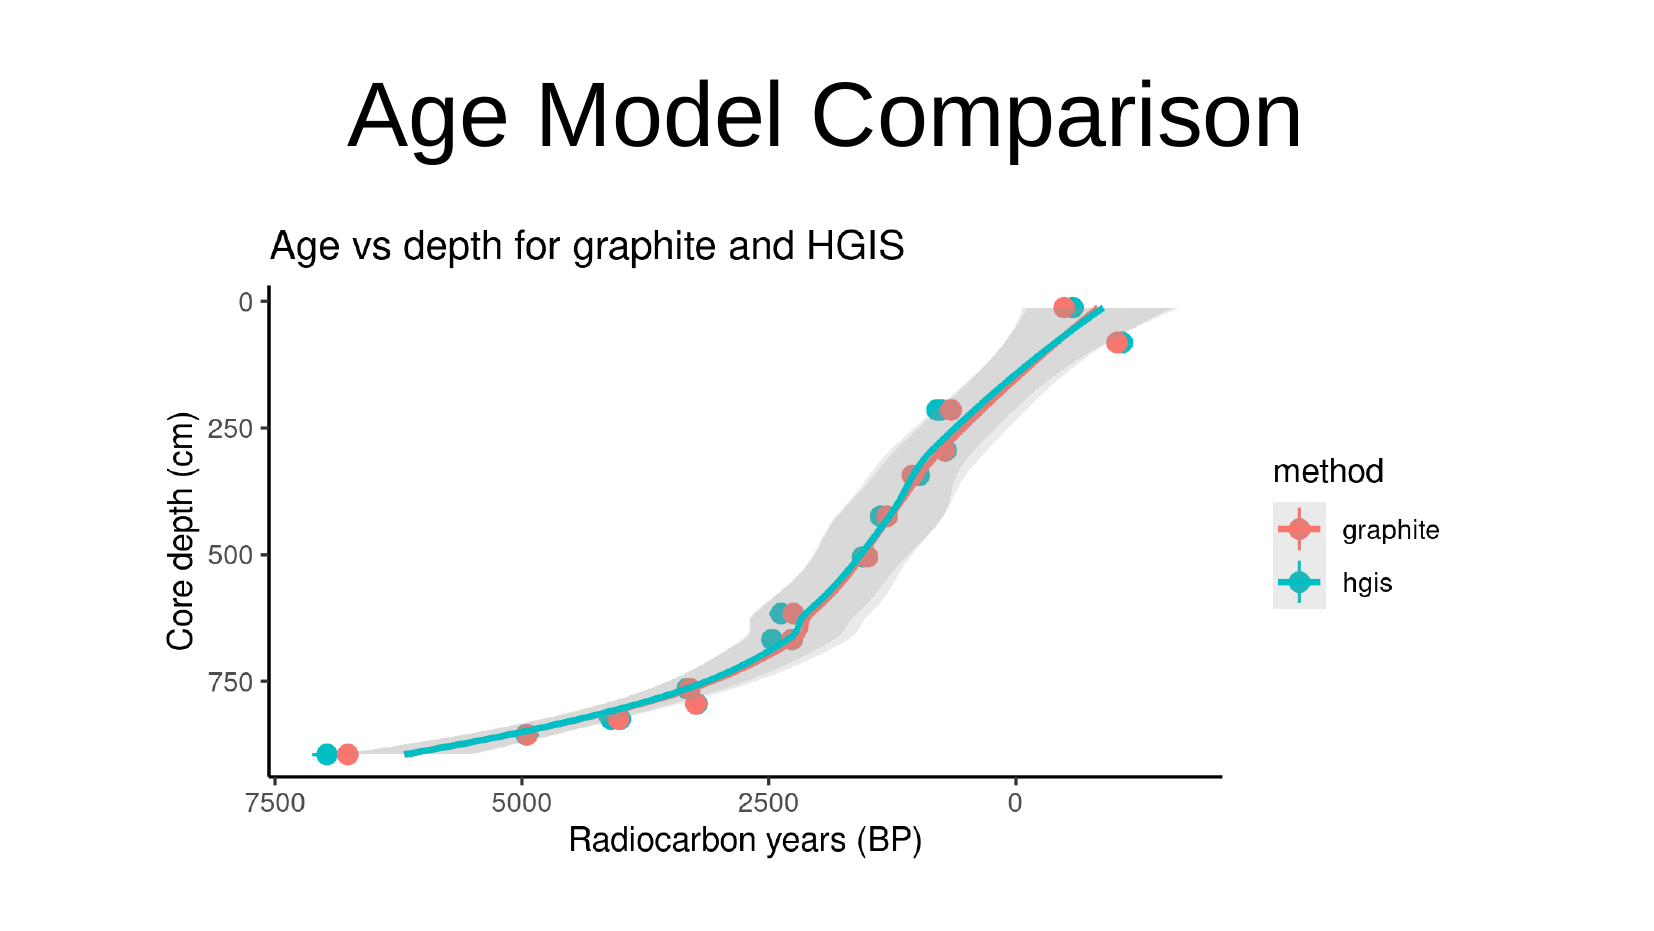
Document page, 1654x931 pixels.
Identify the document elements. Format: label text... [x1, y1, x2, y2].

picture [150, 213, 1474, 875]
title Age Model Comparison [82, 37, 1571, 193]
